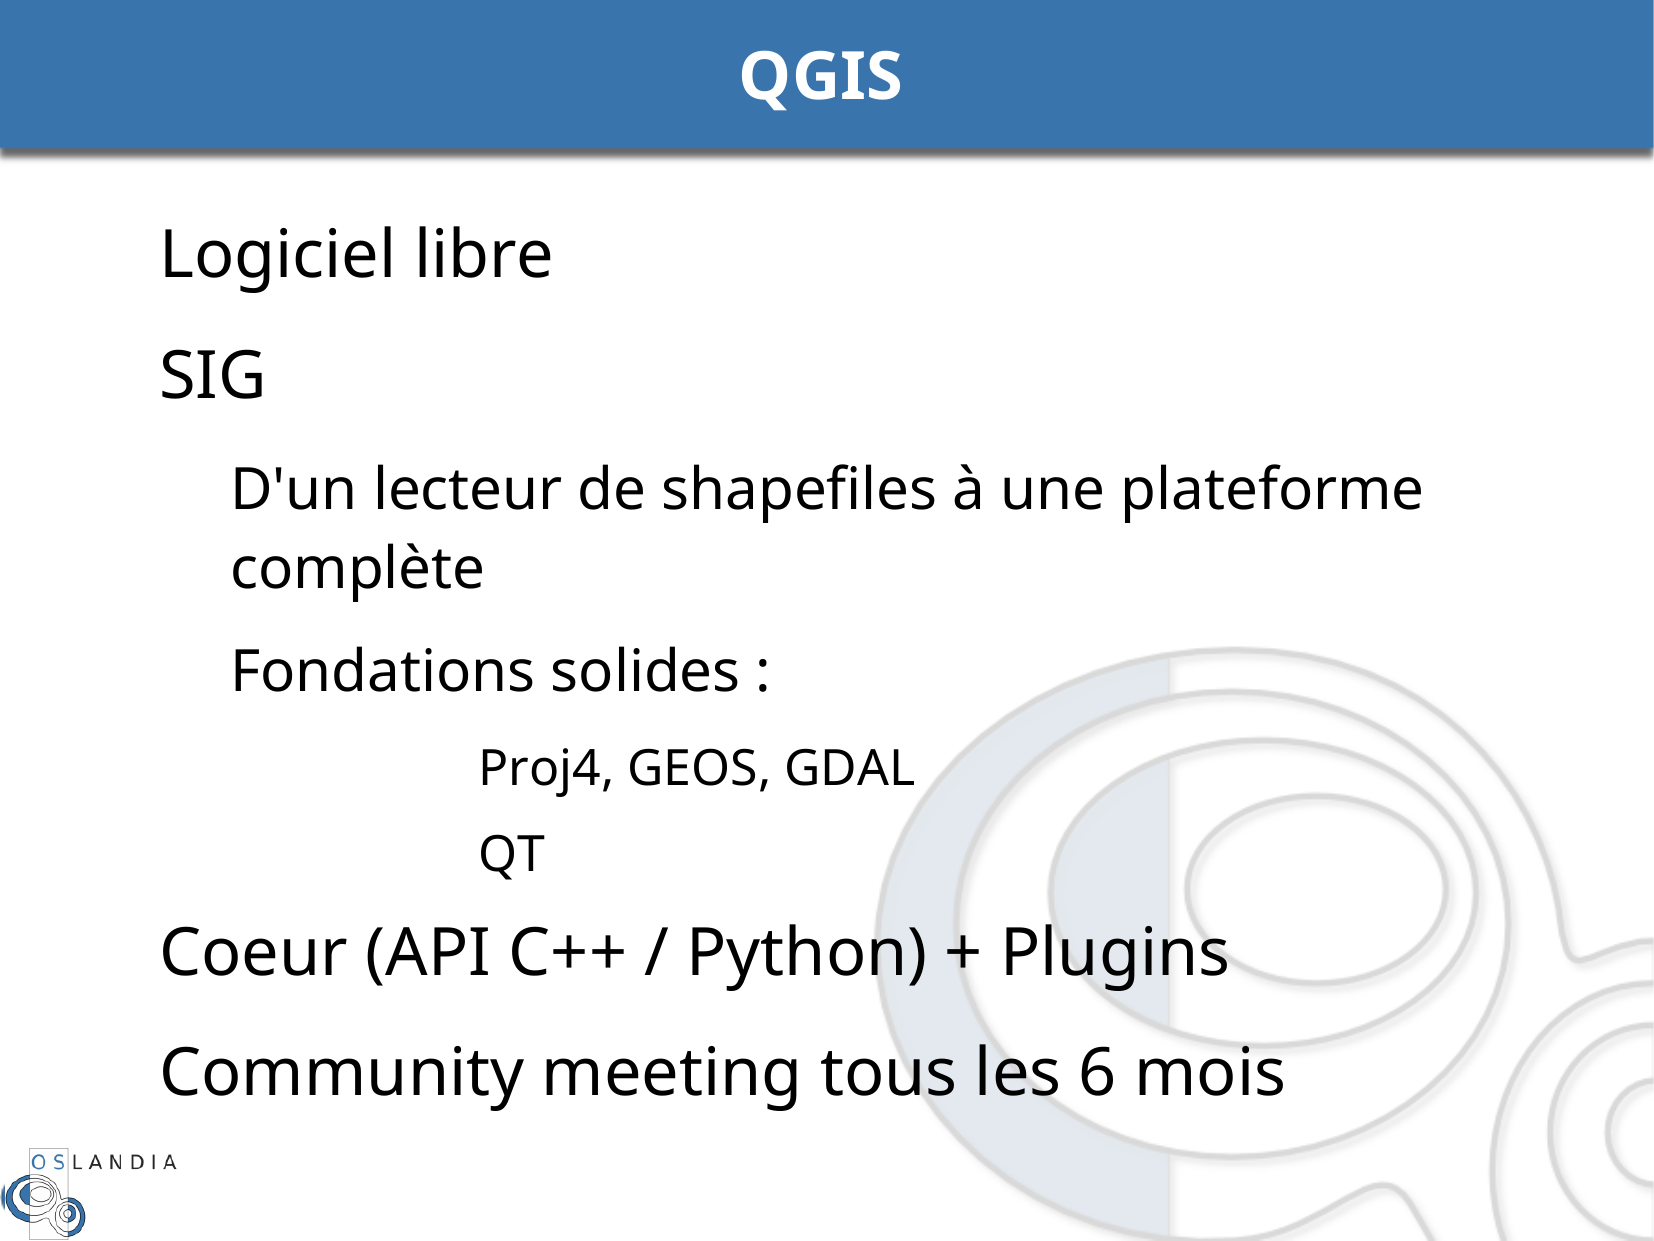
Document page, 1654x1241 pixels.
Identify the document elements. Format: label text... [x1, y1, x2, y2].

list Logiciel libre SIG D'un lecteur de shapefiles à une plateforme complète Fondations solides : Proj4, GEOS, GDAL QT Coeur (API C++ / Python) + Plugins Community meeting tous les 6 mois [88, 206, 1577, 1093]
picture [0, 0, 1654, 1241]
title QGIS [76, 0, 1565, 148]
